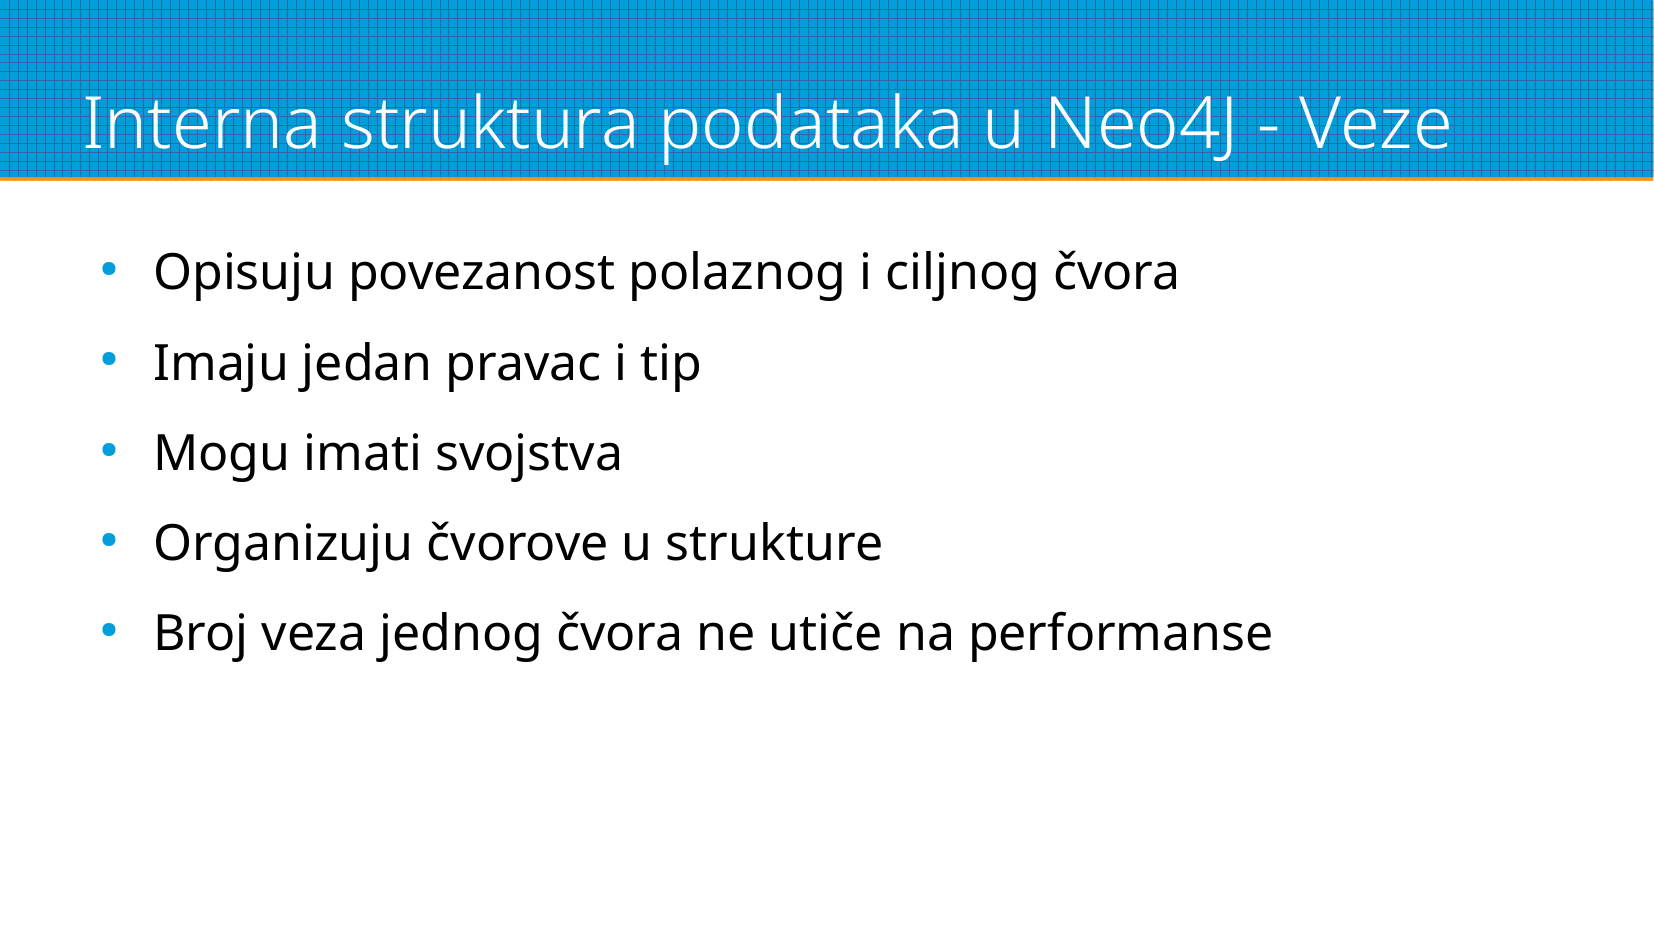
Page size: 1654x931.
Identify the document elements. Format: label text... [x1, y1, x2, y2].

list Opisuju povezanost polaznog i ciljnog čvora Imaju jedan pravac i tip Mogu imati svojstva Organizuju čvorove u strukture Broj veza jednog čvora ne utiče na performanse [82, 236, 1563, 811]
title Interna struktura podataka u Neo4J - Veze [82, 14, 1571, 171]
